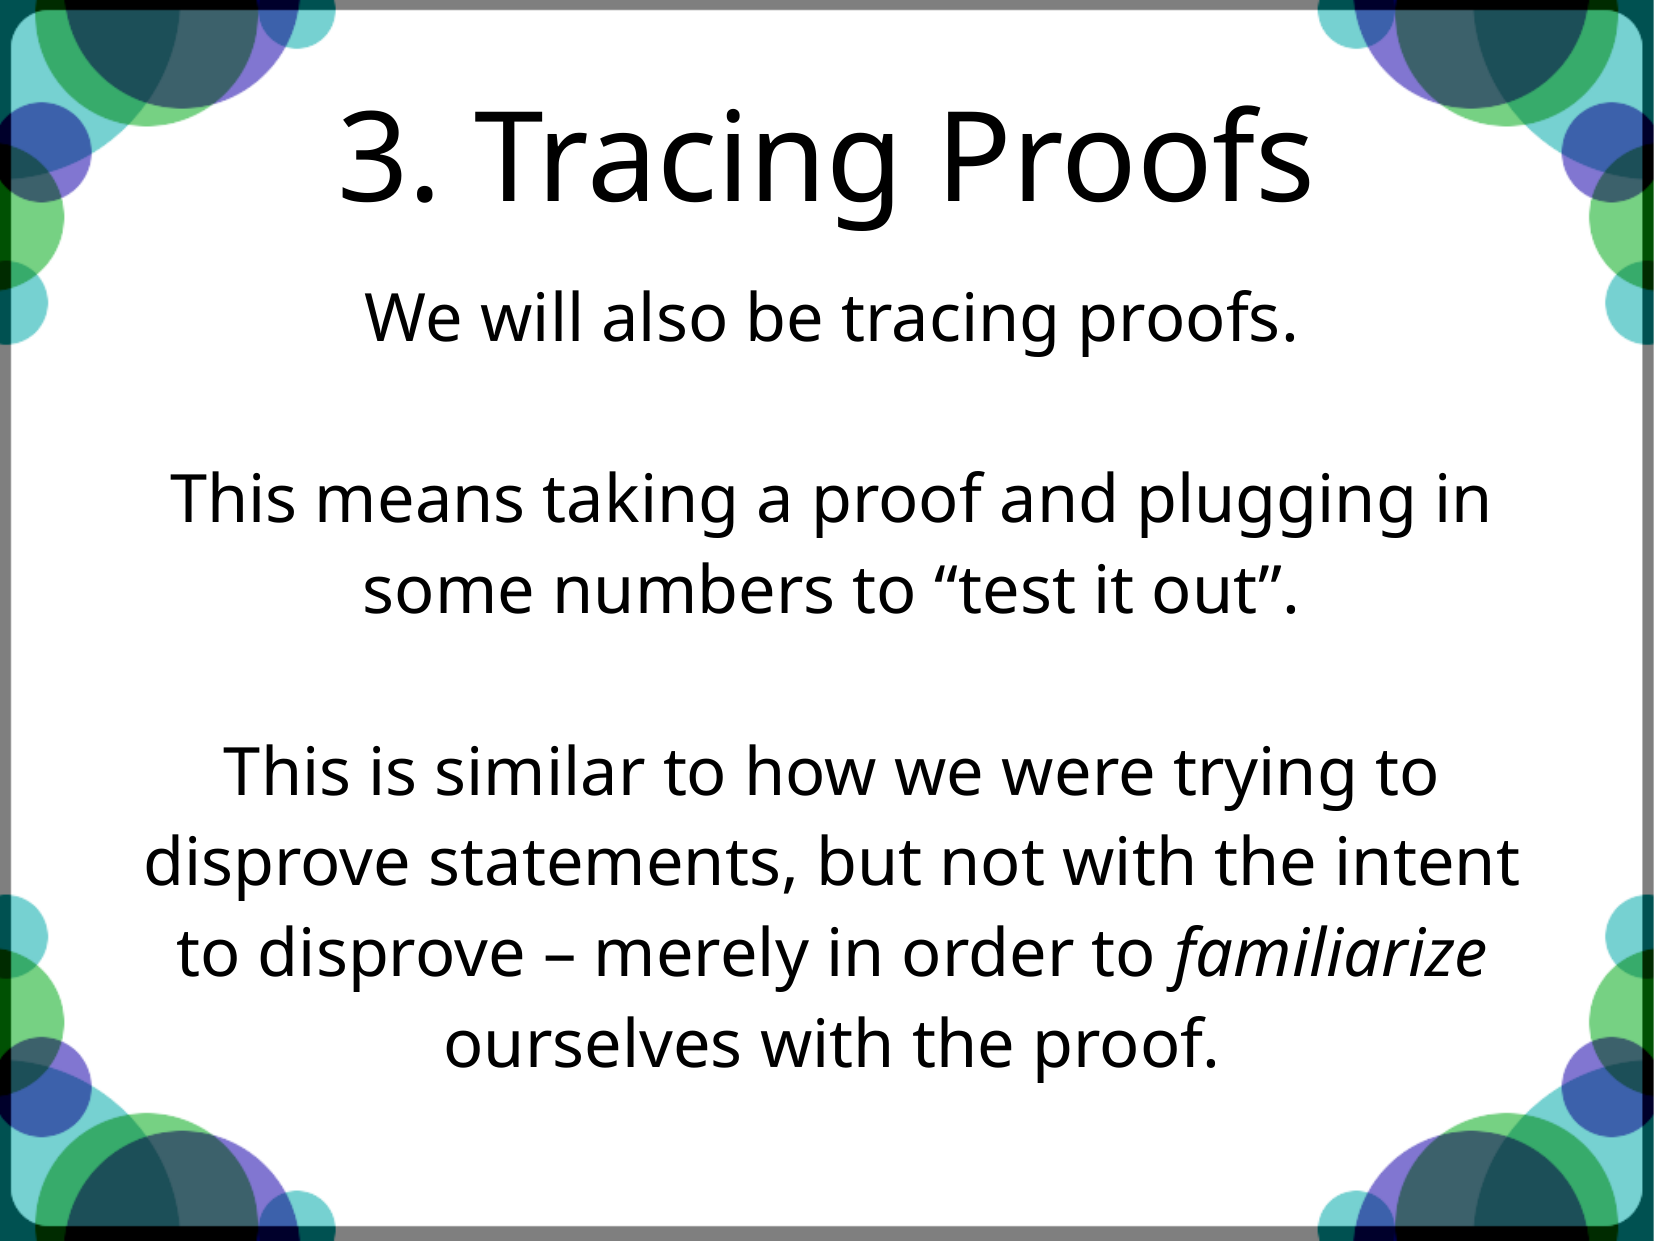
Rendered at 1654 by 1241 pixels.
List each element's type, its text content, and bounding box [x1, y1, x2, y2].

picture [0, 0, 1654, 1241]
title 3. Tracing Proofs [82, 49, 1571, 257]
text_box We will also be tracing proofs. This means taking a proof and plugging in some numbers to “test it out”. This is similar to how we were trying to disprove statements, but not with the intent to disprove – merely in order to familiarize ourselves with the proof. [135, 270, 1531, 943]
